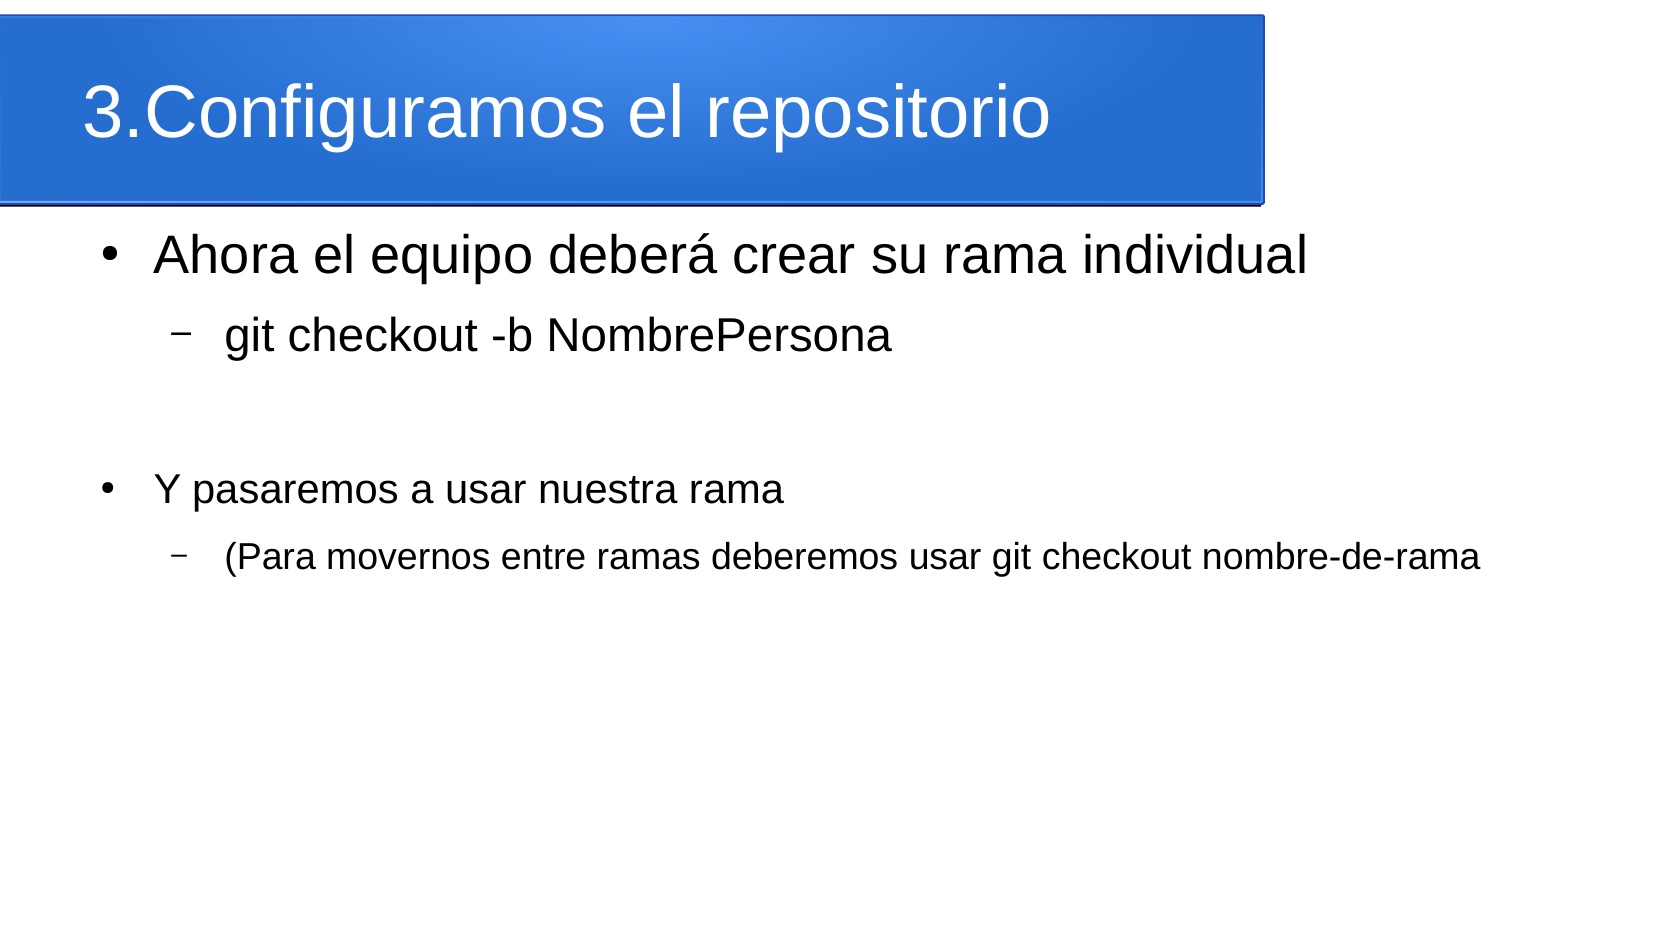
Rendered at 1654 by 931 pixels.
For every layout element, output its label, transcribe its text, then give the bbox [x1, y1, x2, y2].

title 3.Configuramos el repositorio [82, 35, 1235, 189]
list Ahora el equipo deberá crear su rama individual git checkout -b NombrePersona Y pasaremos a usar nuestra rama (Para movernos entre ramas deberemos usar git checkout nombre-de-rama [82, 224, 1571, 764]
